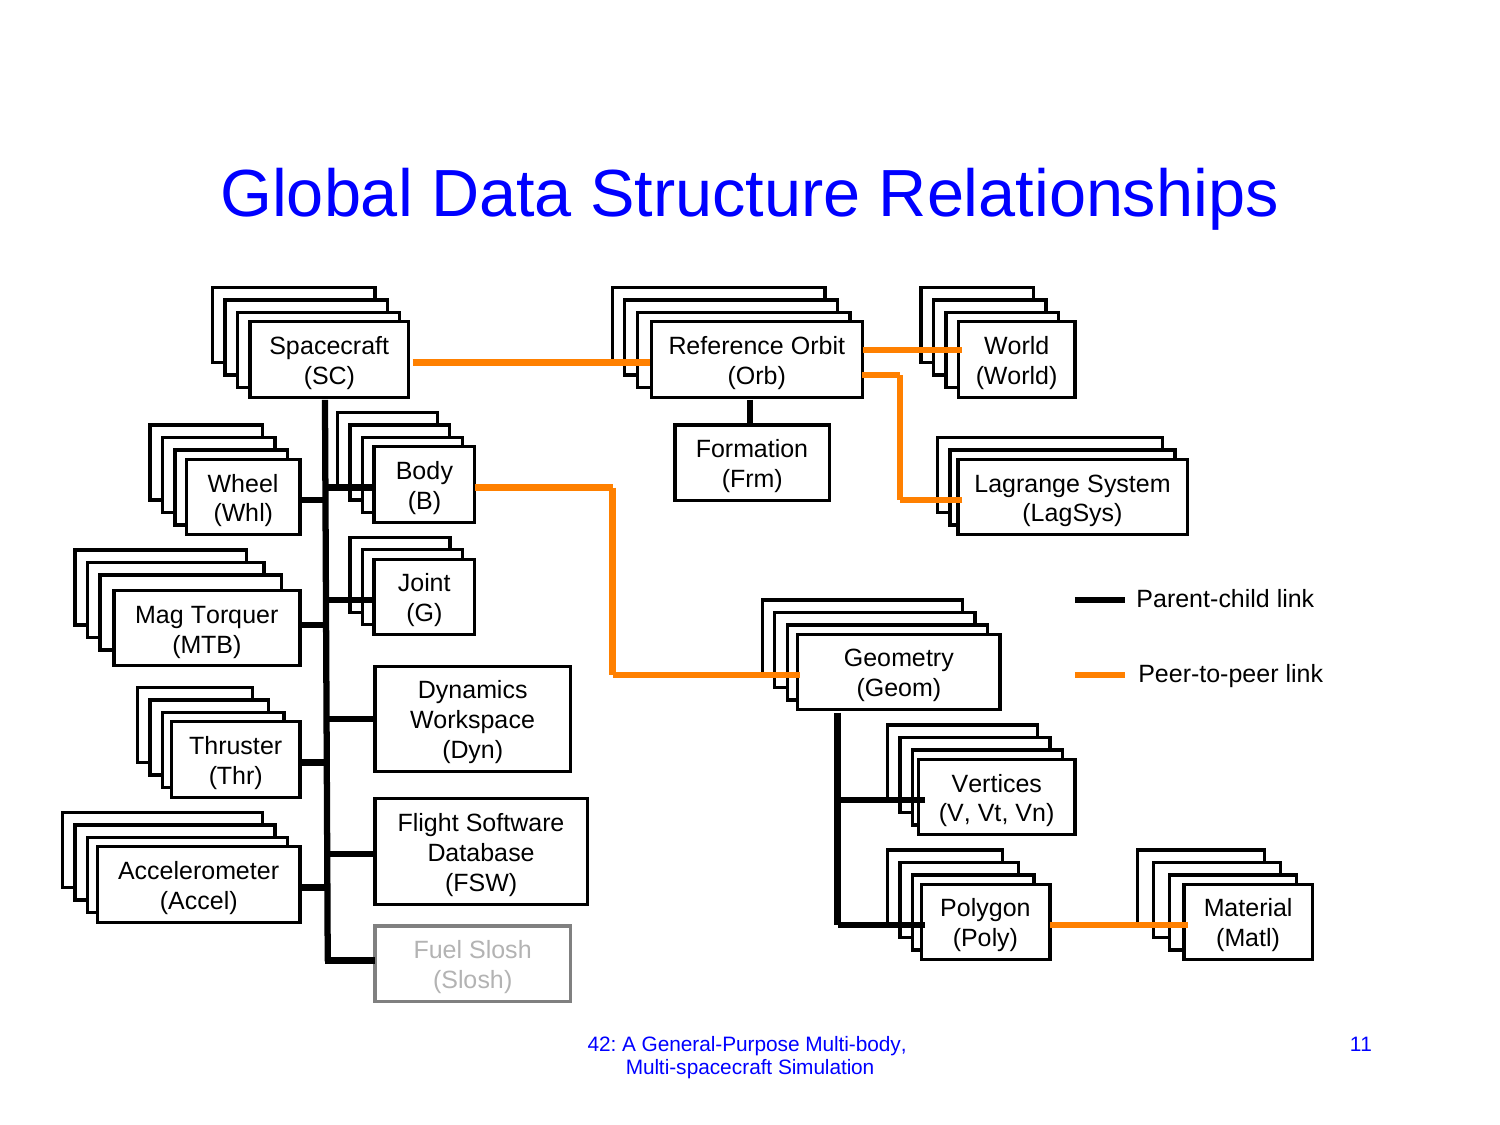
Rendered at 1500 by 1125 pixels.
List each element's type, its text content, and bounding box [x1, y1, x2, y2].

text_box [937, 437, 1175, 497]
text_box Flight Software Database (FSW) [375, 798, 588, 905]
text_box [149, 425, 288, 526]
text_box Joint (G) [373, 559, 475, 635]
text_box [75, 549, 282, 650]
title Global Data Structure Relationships [112, 99, 1388, 288]
text_box [350, 603, 373, 625]
text_box Peer-to-peer link [1123, 650, 1339, 696]
text_box World (World) [958, 321, 1075, 398]
text_box [1153, 928, 1183, 950]
text_box Thruster (Thr) [171, 721, 301, 798]
text_box Dynamics Workspace (Dyn) [375, 666, 571, 772]
text_box [350, 537, 463, 597]
text_box [137, 687, 285, 788]
text_box Formation (Frm) [674, 424, 830, 501]
text_box Spacecraft (SC) [249, 321, 409, 398]
text_box [900, 803, 918, 826]
text_box Geometry (Geom) [797, 634, 1000, 710]
text_box Mag Torquer (MTB) [113, 590, 301, 666]
text_box [887, 725, 1063, 797]
text_box [921, 353, 958, 388]
text_box [612, 287, 850, 388]
text_box [937, 503, 957, 526]
text_box Accelerometer (Accel) [97, 846, 301, 923]
text_box [887, 849, 1035, 922]
text_box [762, 600, 988, 672]
text_box Lagrange System (LagSys) [957, 459, 1188, 535]
text_box Vertices (V, Vt, Vn) [918, 759, 1076, 835]
text_box Wheel (Whl) [186, 459, 301, 535]
text_box [212, 287, 400, 388]
text_box Polygon (Poly) [921, 884, 1050, 960]
text_box [337, 412, 463, 484]
text_box [921, 287, 1059, 347]
text_box [1137, 849, 1297, 922]
text_box [774, 678, 797, 700]
text_box Parent-child link [1121, 575, 1330, 621]
text_box Body (B) [373, 446, 475, 523]
text_box [349, 491, 373, 513]
text_box Reference Orbit (Orb) [651, 321, 863, 398]
text_box [899, 928, 921, 951]
text_box Fuel Slosh (Slosh) [375, 926, 571, 1002]
text_box Material (Matl) [1183, 884, 1313, 960]
text_box [62, 812, 288, 913]
